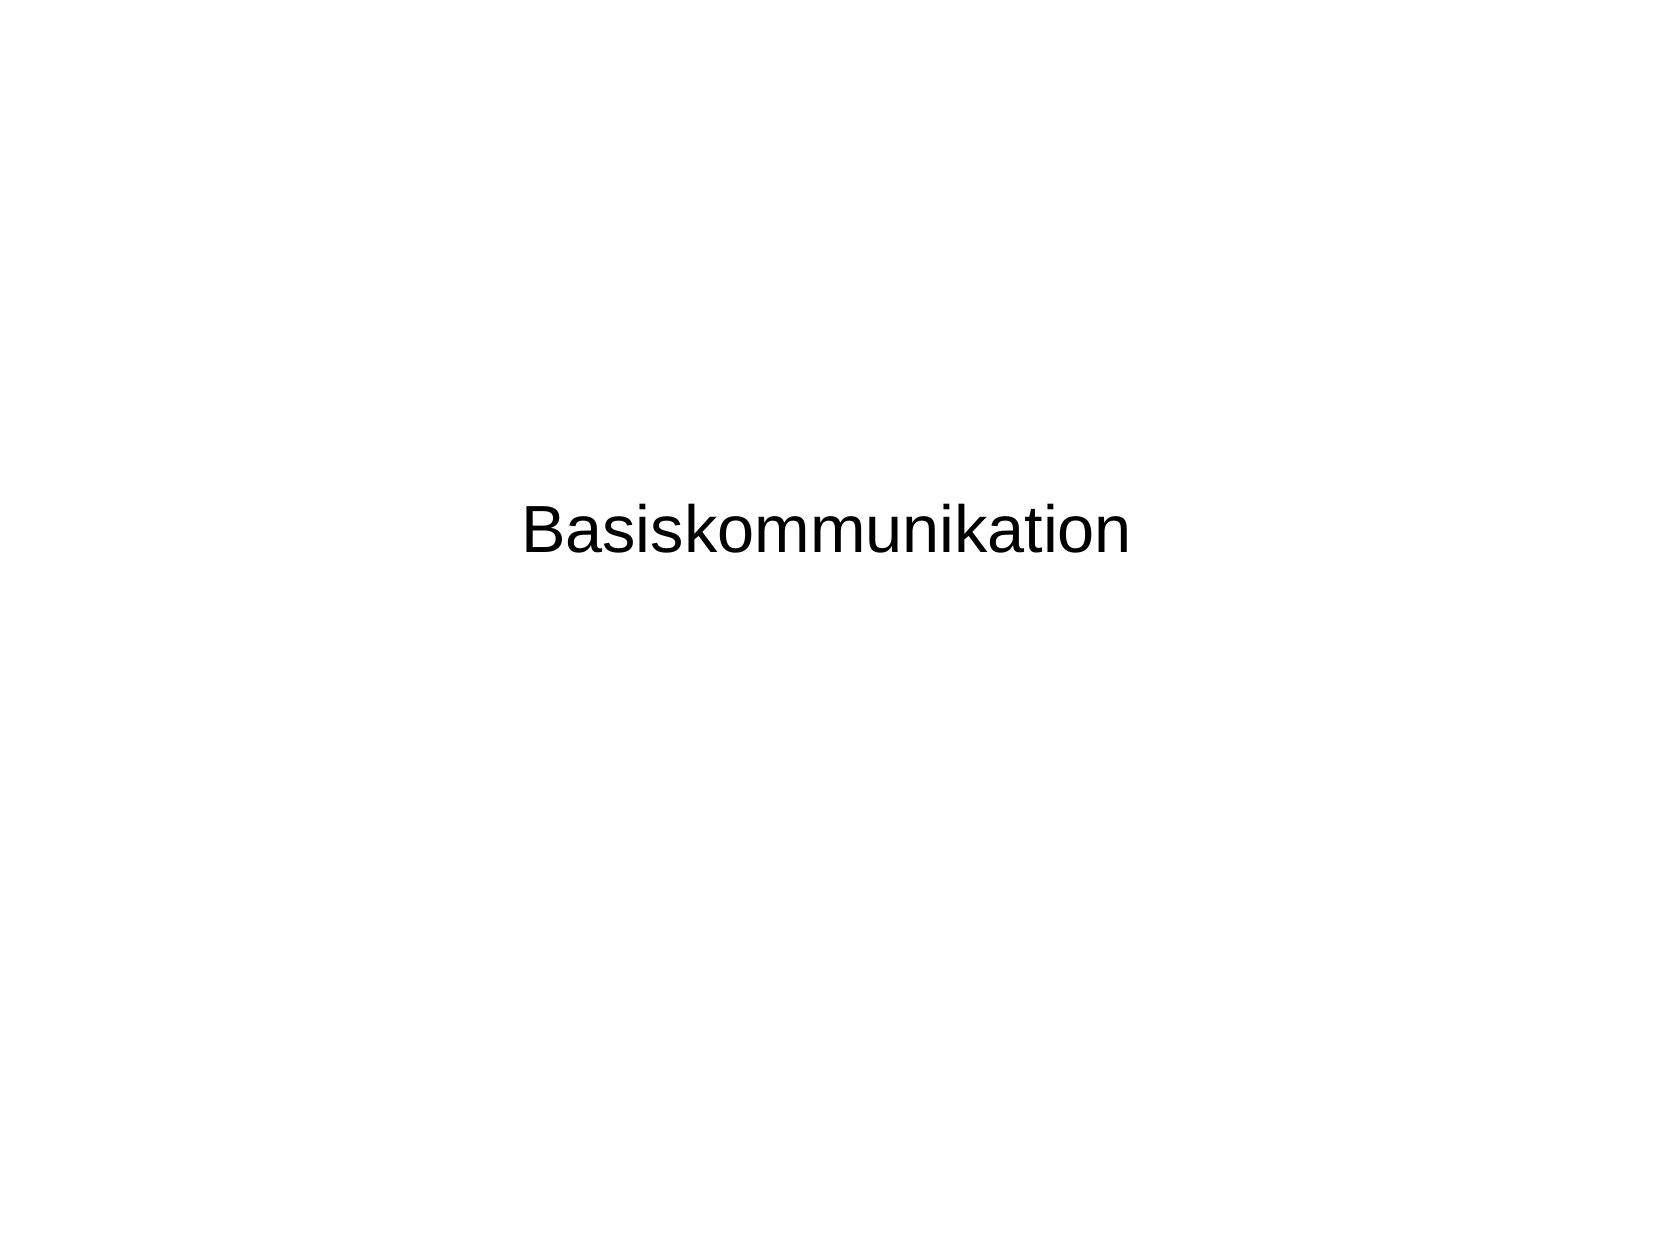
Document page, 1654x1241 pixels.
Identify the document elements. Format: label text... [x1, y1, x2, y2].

subtitle Basiskommunikation [82, 49, 1571, 1010]
